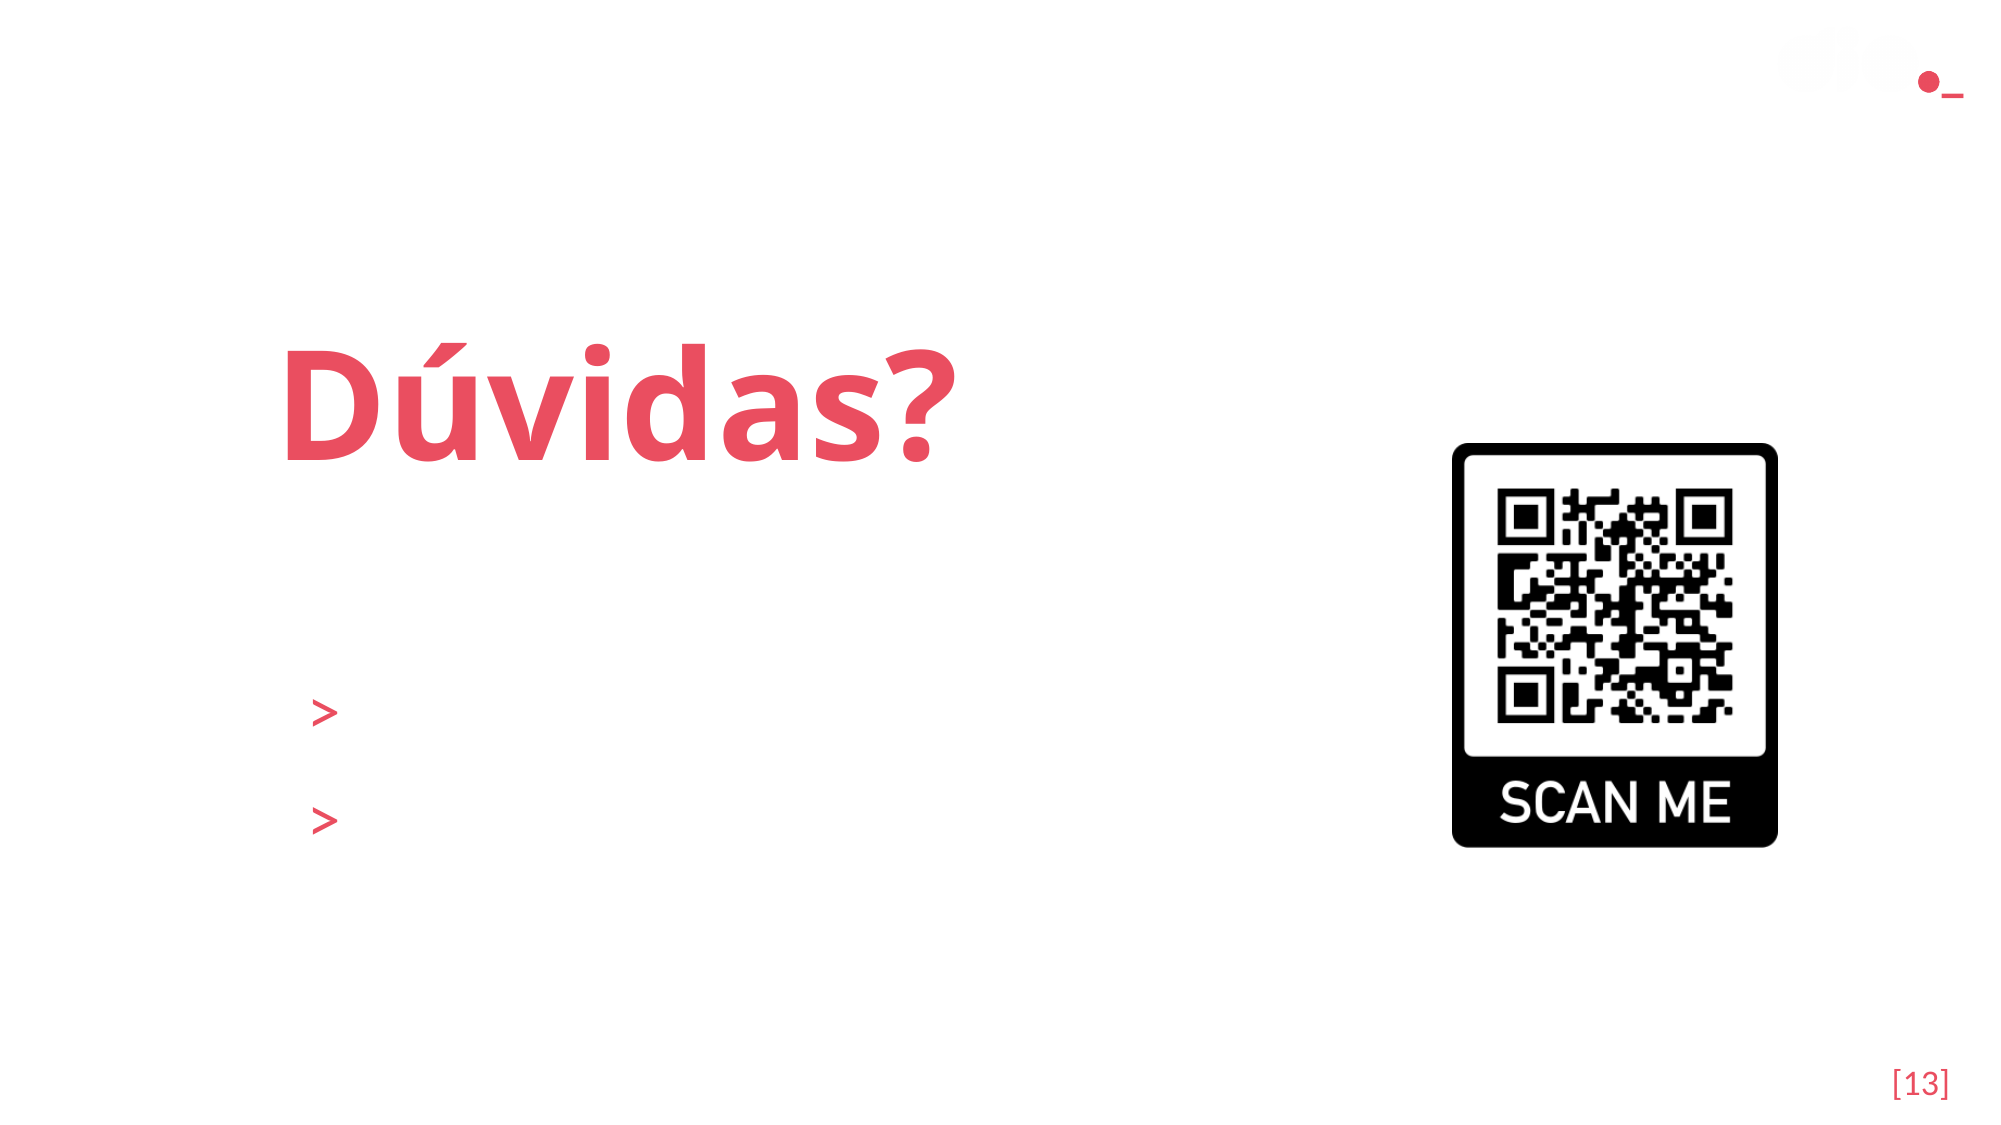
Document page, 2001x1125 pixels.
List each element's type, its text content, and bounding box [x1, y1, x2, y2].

picture [1777, 26, 1964, 99]
picture [1452, 443, 1778, 848]
text_box Dúvidas? [254, 288, 1693, 488]
text_box > Fórum/Artigos > Comunidade Online (Discord) [254, 647, 1226, 848]
slide_number [13] [1871, 1038, 1992, 1125]
